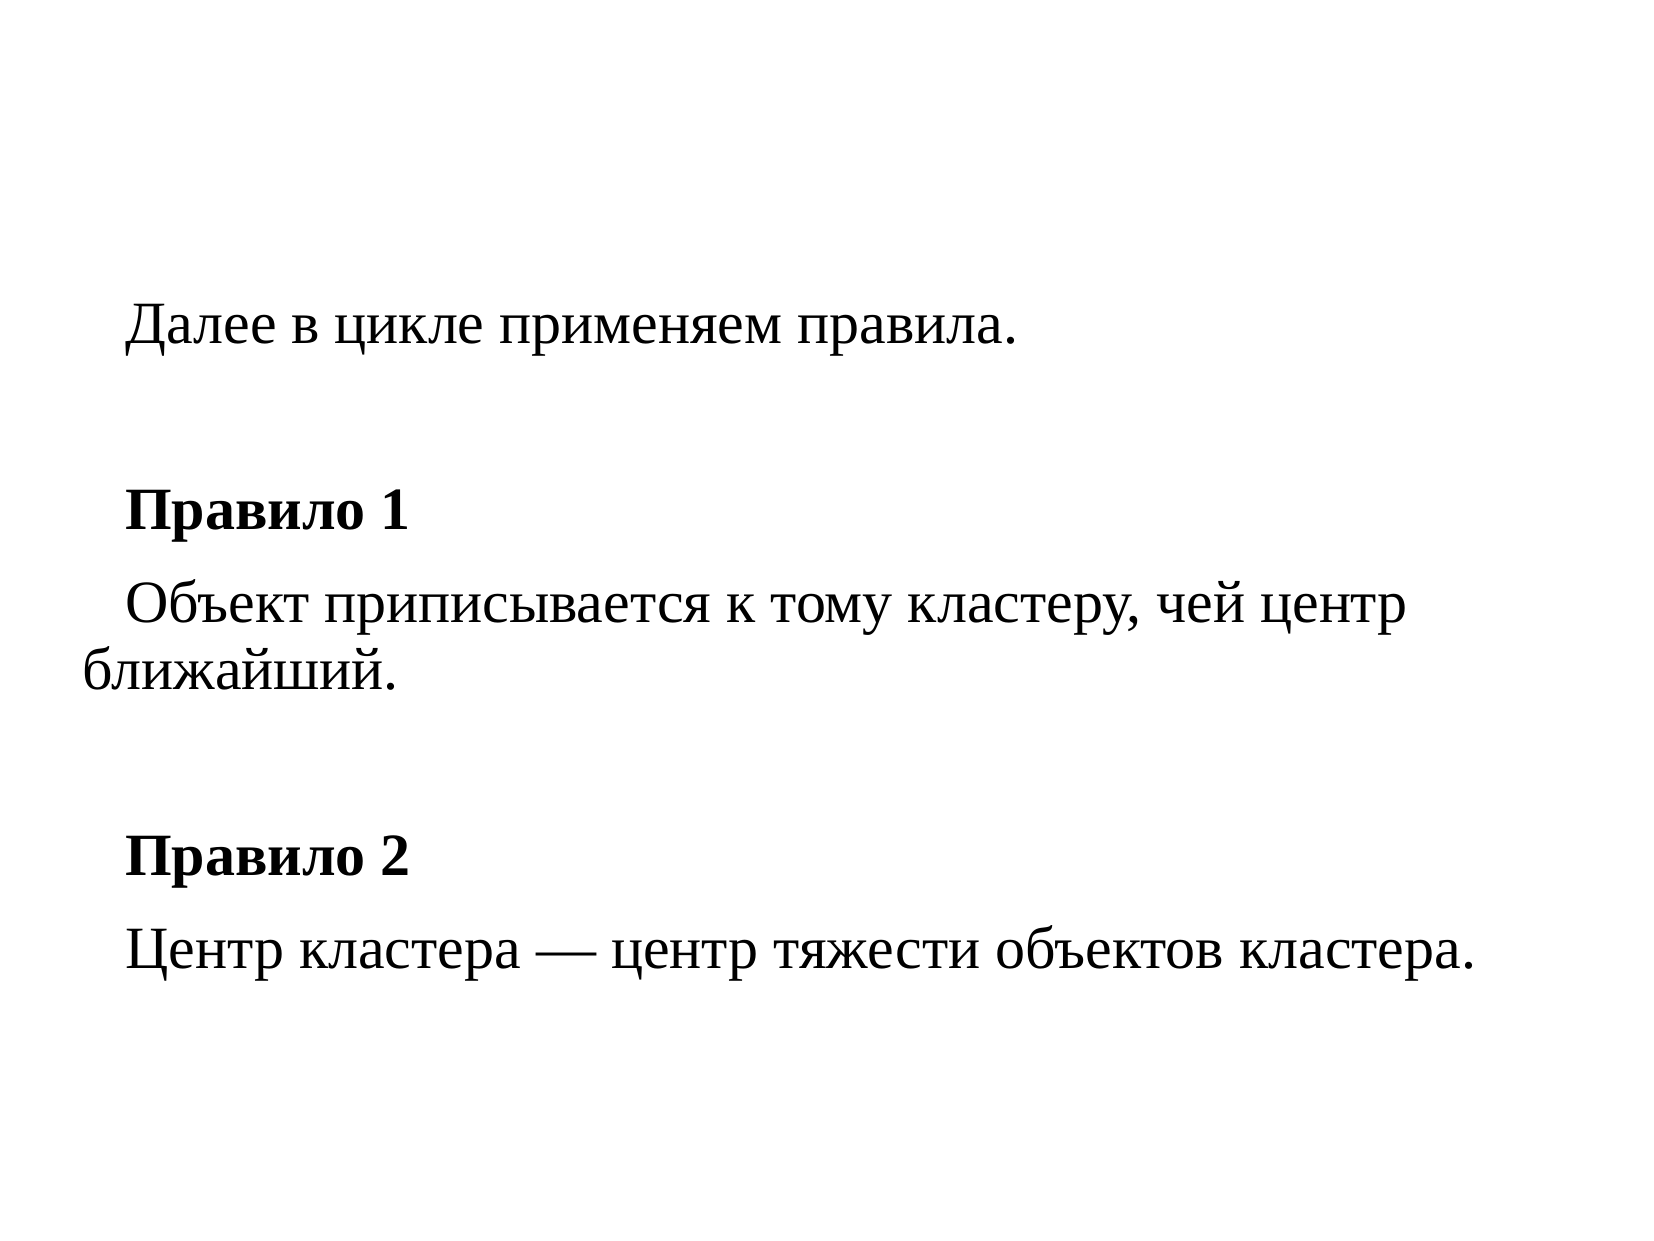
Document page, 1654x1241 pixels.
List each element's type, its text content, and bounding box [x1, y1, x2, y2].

list Далее в цикле применяем правила. Правило 1 Объект приписывается к тому кластеру, чей центр ближайший. Правило 2 Центр кластера — центр тяжести объектов кластера. [82, 290, 1571, 1010]
